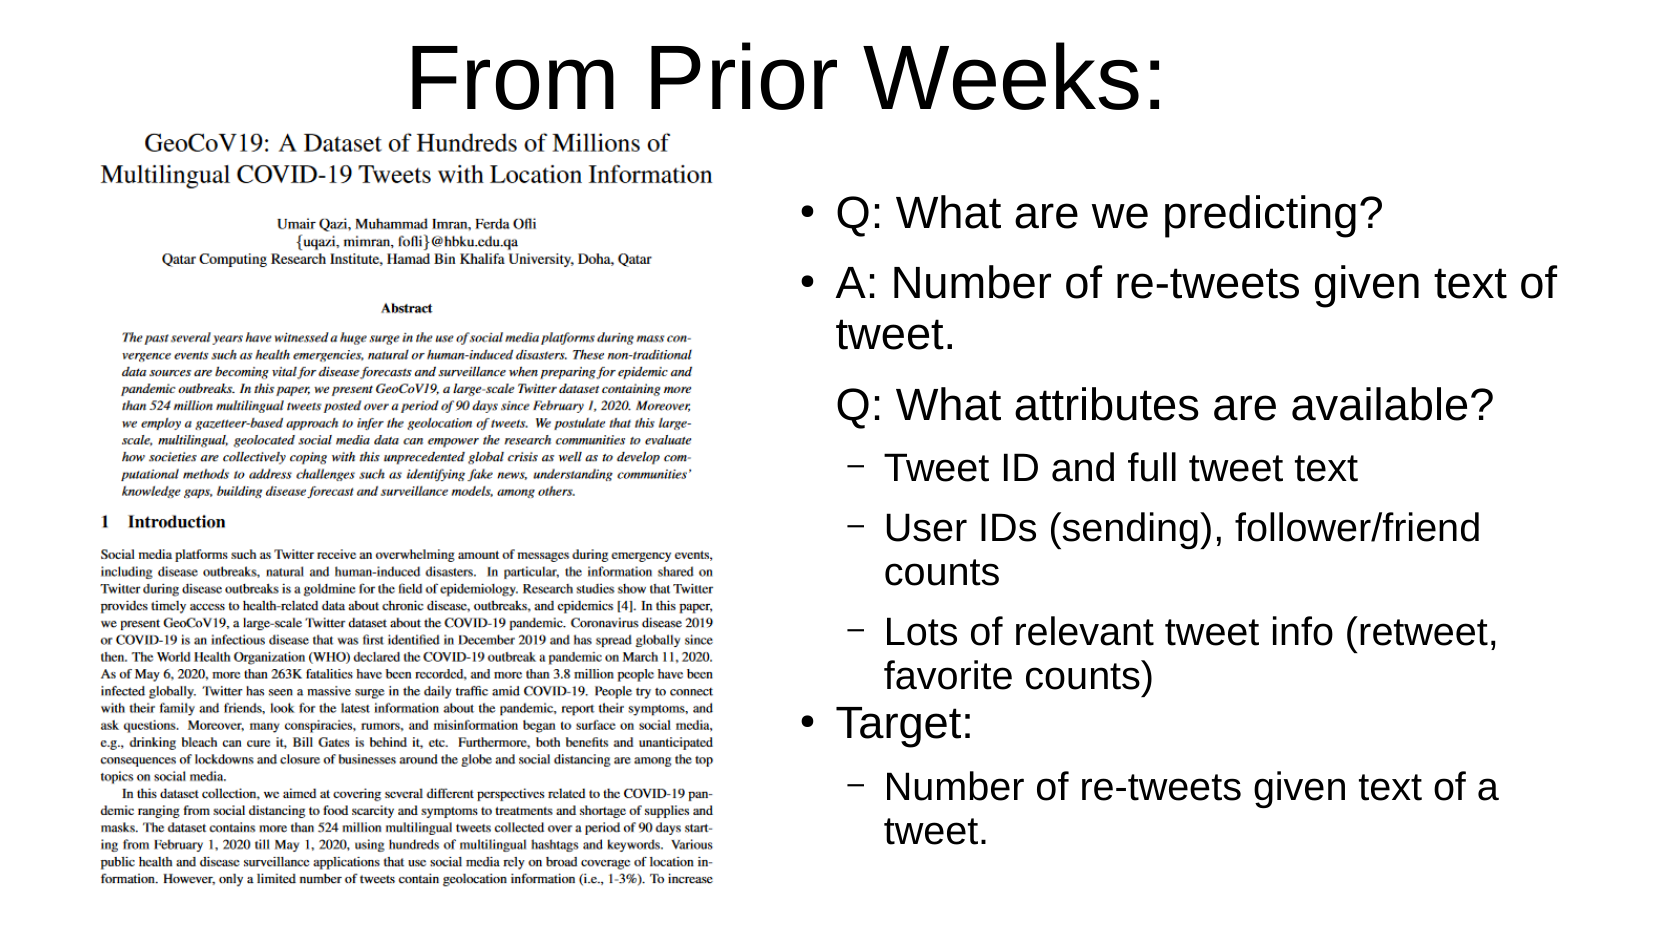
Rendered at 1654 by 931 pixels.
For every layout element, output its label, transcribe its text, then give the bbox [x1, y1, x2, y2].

title From Prior Weeks: [300, 0, 1276, 156]
list Q: What are we predicting? A: Number of re-tweets given text of tweet. Q: What attributes are available? Tweet ID and full tweet text User IDs (sending), follower/friend counts Lots of relevant tweet info (retweet, favorite counts) Target: Number of re-tweets given text of a tweet. [787, 187, 1576, 863]
picture [75, 74, 751, 922]
